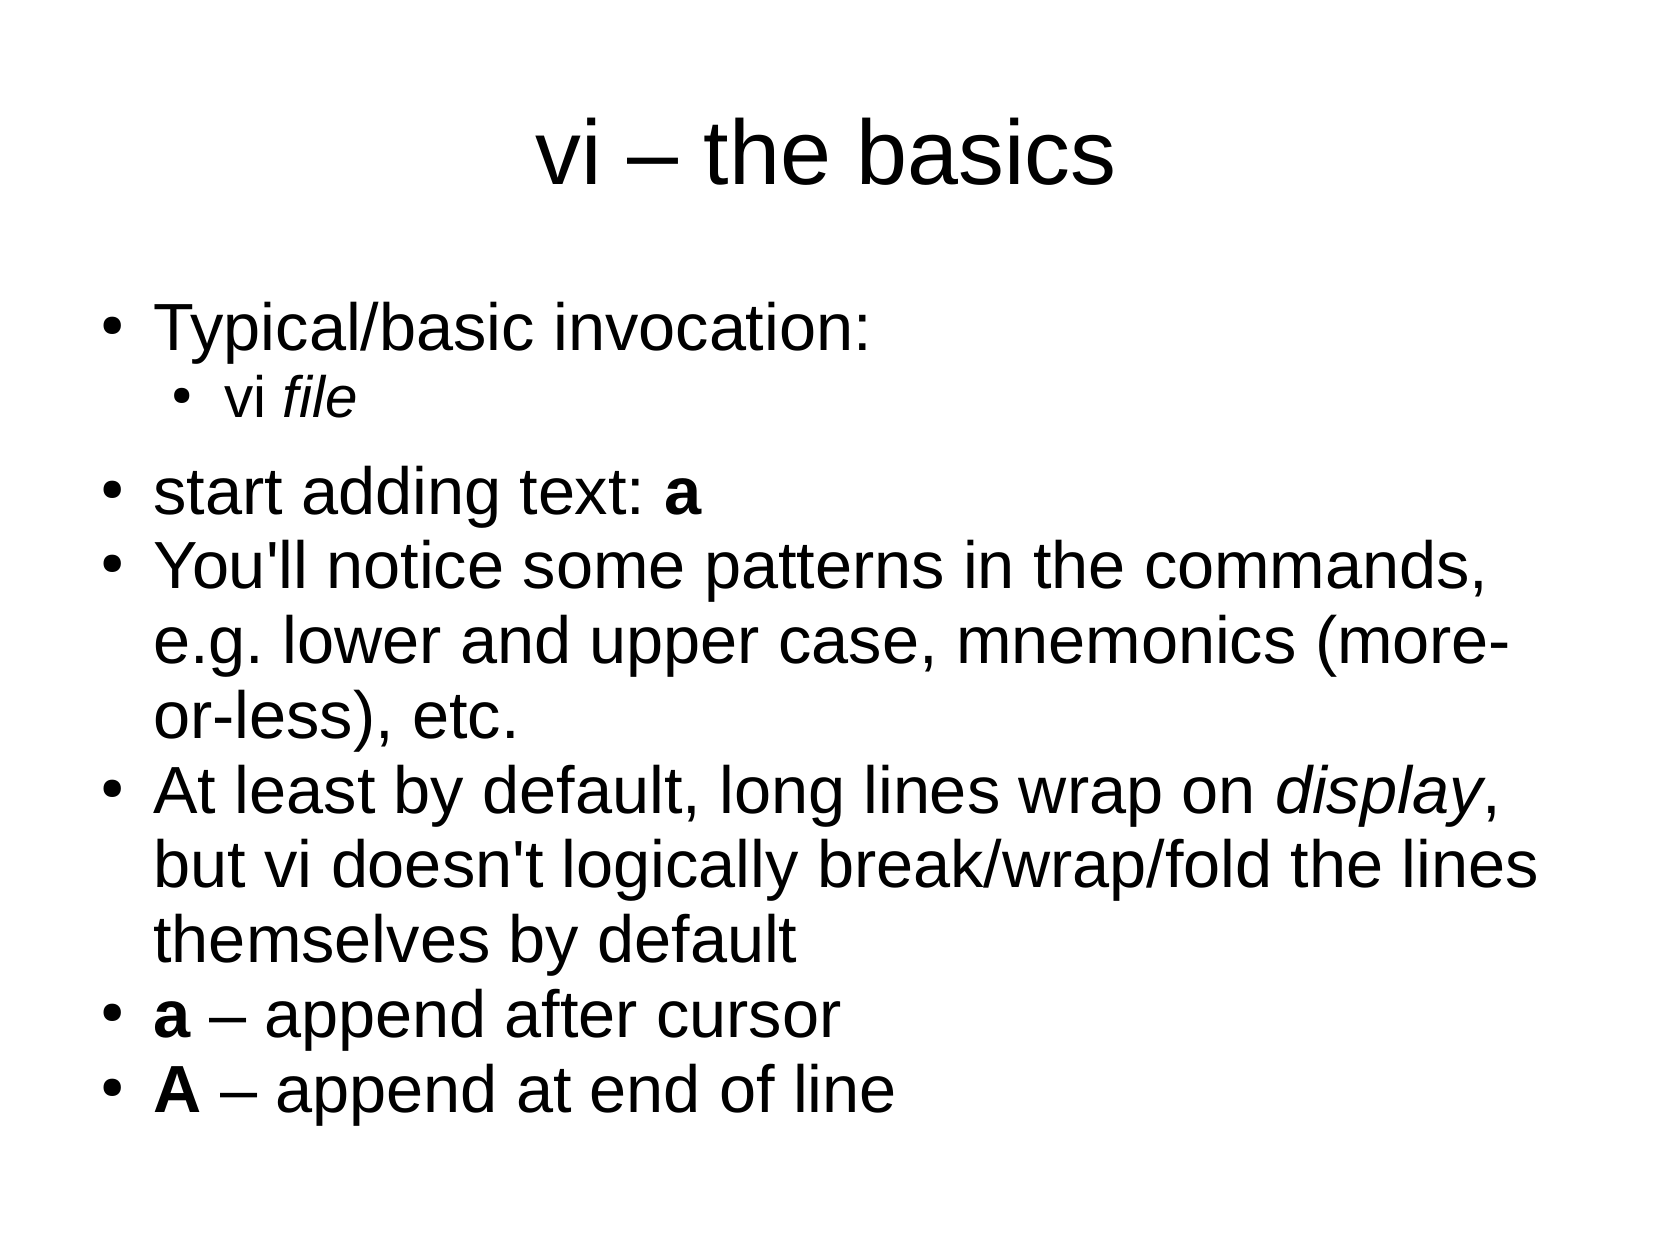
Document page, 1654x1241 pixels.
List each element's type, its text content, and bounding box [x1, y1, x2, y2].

title vi – the basics [82, 56, 1571, 250]
list Typical/basic invocation: vi file start adding text: a You'll notice some patterns in the commands, e.g. lower and upper case, mnemonics (more-or-less), etc. At least by default, long lines wrap on display, but vi doesn't logically break/wrap/fold the lines themselves by default a – append after cursor A – append at end of line [82, 290, 1571, 1127]
